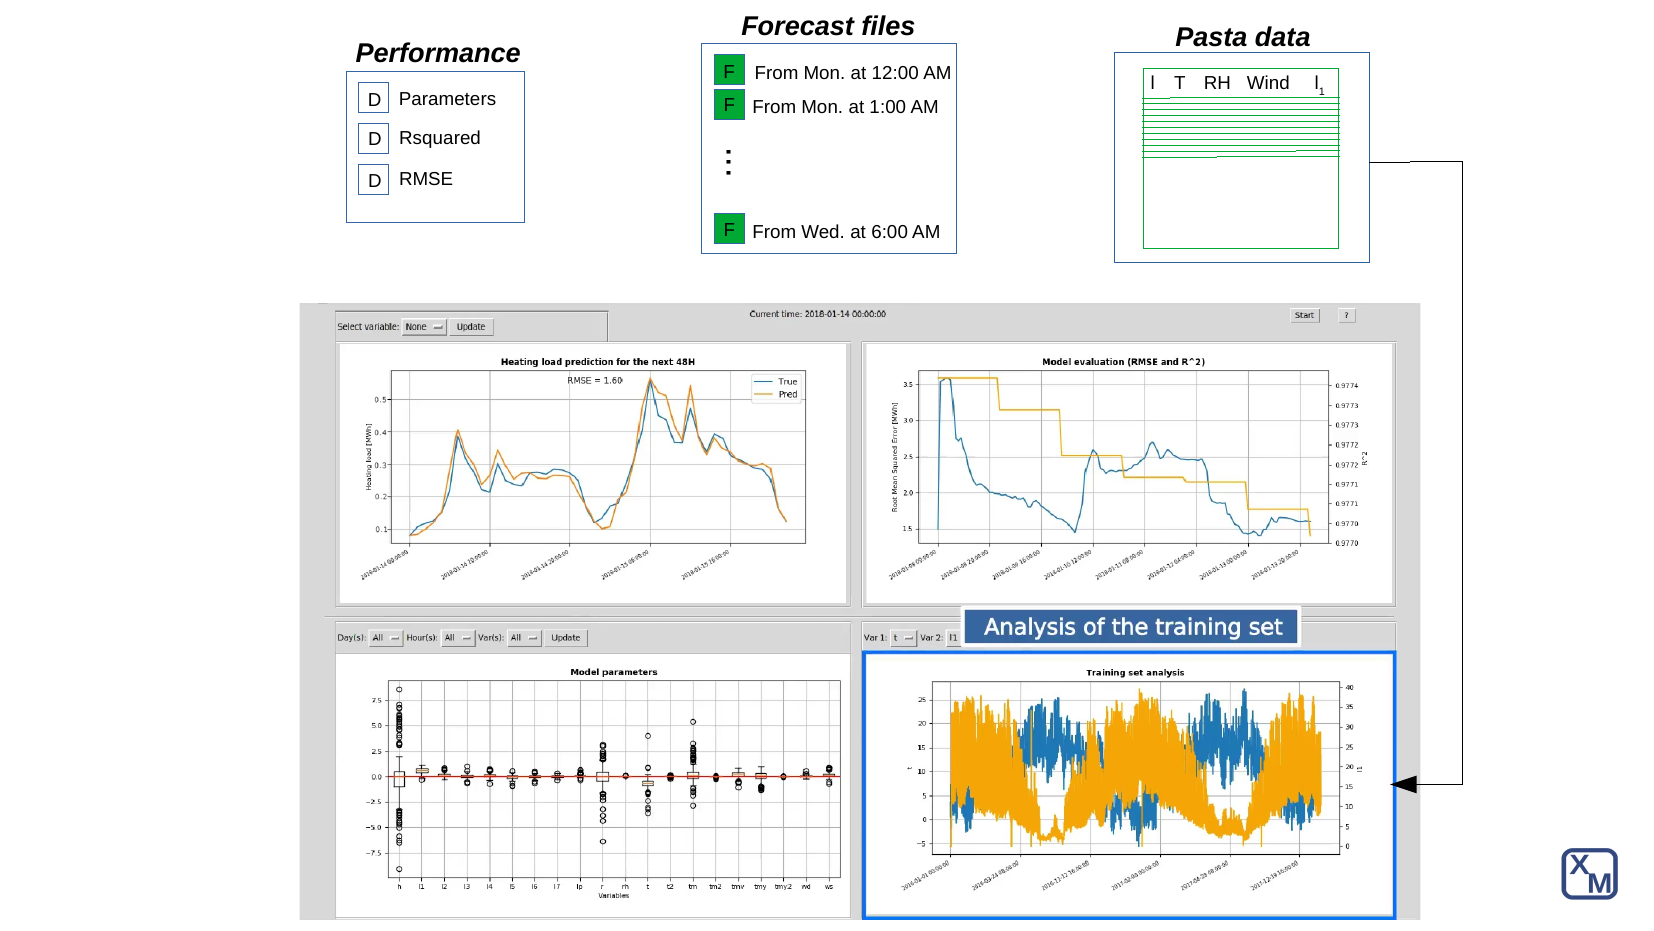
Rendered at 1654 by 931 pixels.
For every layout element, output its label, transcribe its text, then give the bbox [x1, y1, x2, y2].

text_box Wind [1232, 98, 1299, 102]
text_box Pasta data [1160, 15, 1374, 91]
text_box [346, 77, 525, 223]
text_box Parameters [397, 81, 525, 118]
text_box T [1170, 65, 1188, 97]
text_box l1 [1299, 65, 1340, 97]
text_box F [708, 87, 750, 124]
picture [1561, 848, 1618, 900]
text_box ... [689, 131, 747, 193]
text_box F [708, 211, 750, 248]
text_box F [708, 53, 750, 87]
text_box D [353, 121, 397, 158]
text_box RMSE [384, 161, 525, 197]
text_box From Wed. at 6:00 AM [737, 214, 1025, 250]
text_box RH [1188, 65, 1232, 97]
text_box From Mon. at 12:00 AM [739, 55, 1027, 91]
text_box Wind [1232, 65, 1299, 97]
text_box [1114, 52, 1370, 263]
picture [299, 303, 1421, 920]
text_box [701, 43, 957, 254]
text_box l [1135, 65, 1170, 102]
text_box D [353, 163, 397, 199]
text_box From Mon. at 1:00 AM [737, 88, 1025, 125]
text_box RH [1188, 98, 1232, 102]
text_box l1 [1299, 98, 1340, 103]
text_box D [353, 81, 397, 118]
text_box Rsquared [384, 119, 525, 156]
text_box Forecast files [726, 3, 931, 49]
text_box Performance [340, 31, 539, 77]
